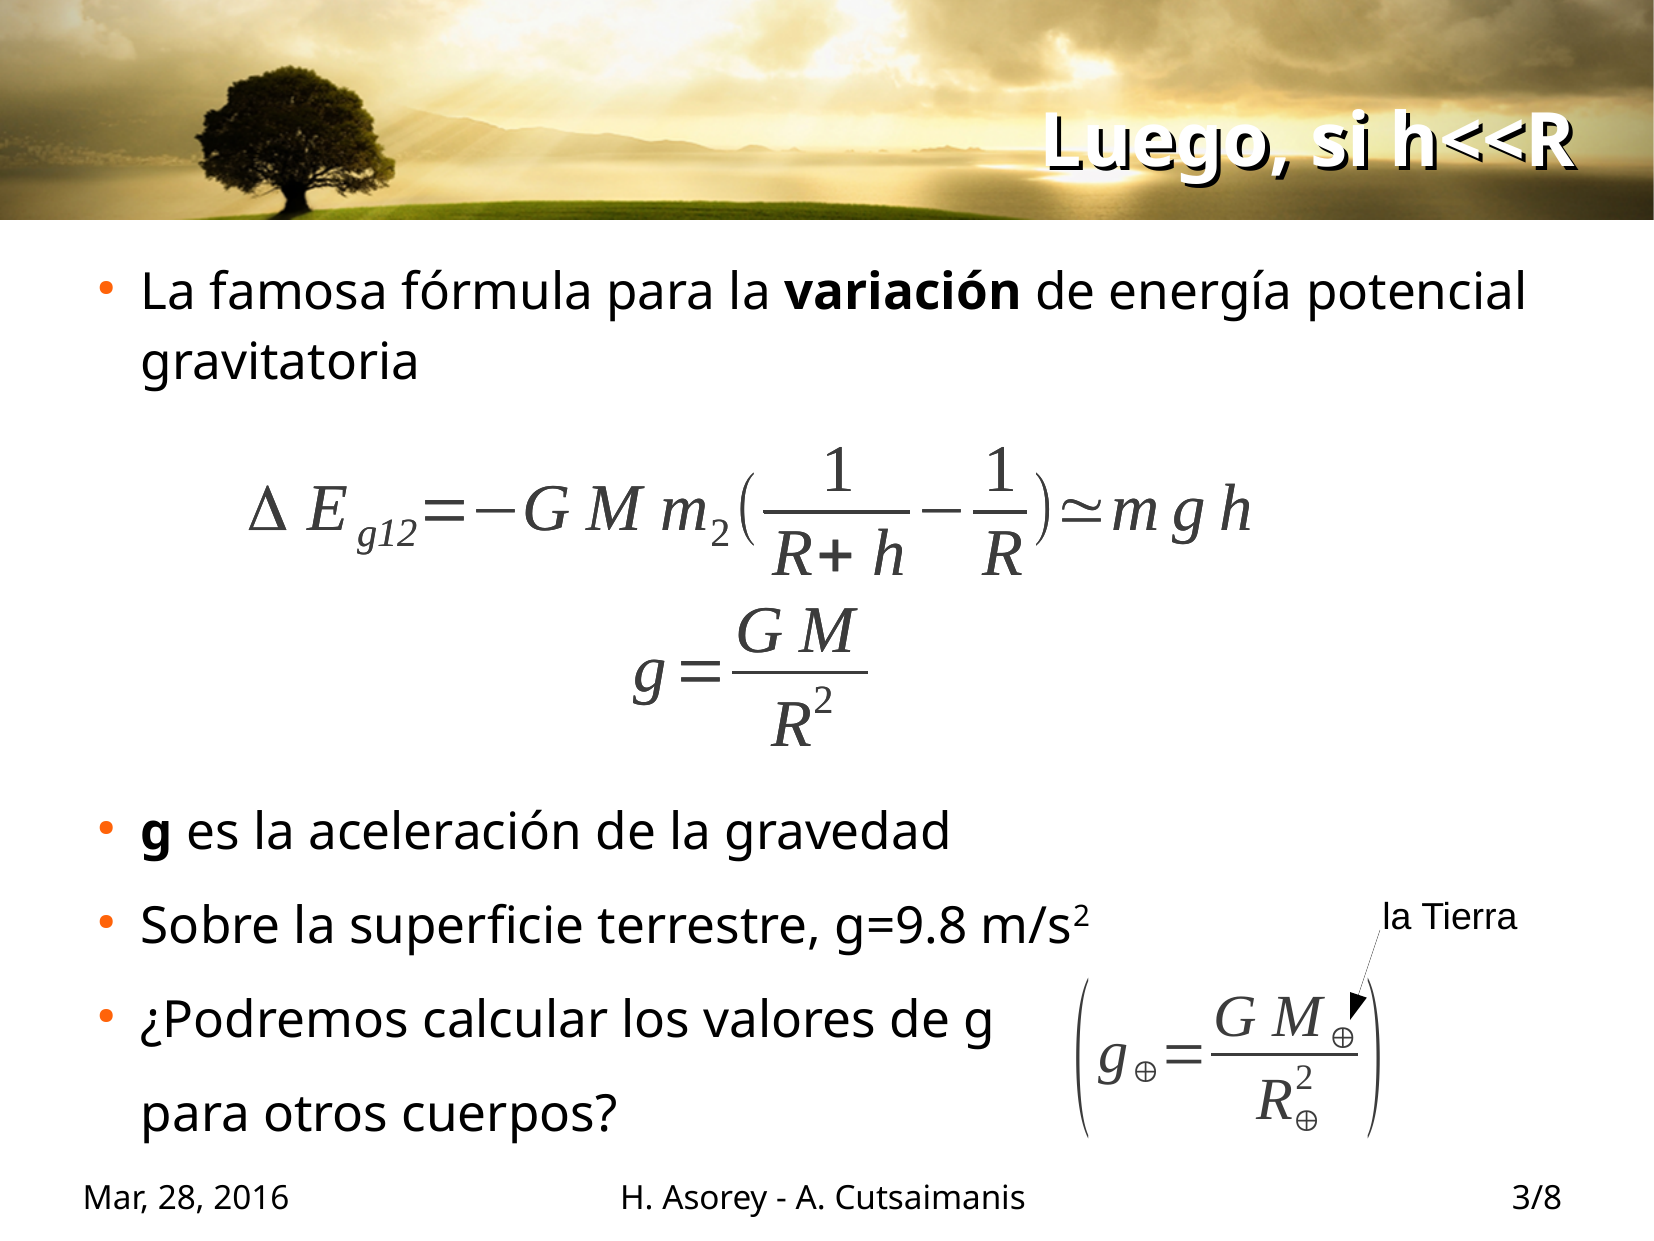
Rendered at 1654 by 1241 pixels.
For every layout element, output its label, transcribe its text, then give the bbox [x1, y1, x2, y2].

picture [0, 0, 1654, 220]
chart [240, 432, 1260, 761]
chart [1065, 975, 1391, 1143]
text_box la Tierra [1367, 888, 1533, 946]
list La famosa fórmula para la variación de energía potencial gravitatoria g es la aceleración de la gravedad Sobre la superficie terrestre, g=9.8 m/s2 ¿Podremos calcular los valores de g para otros cuerpos? [82, 255, 1571, 1156]
title Luego, si h<<R [86, 49, 1576, 226]
